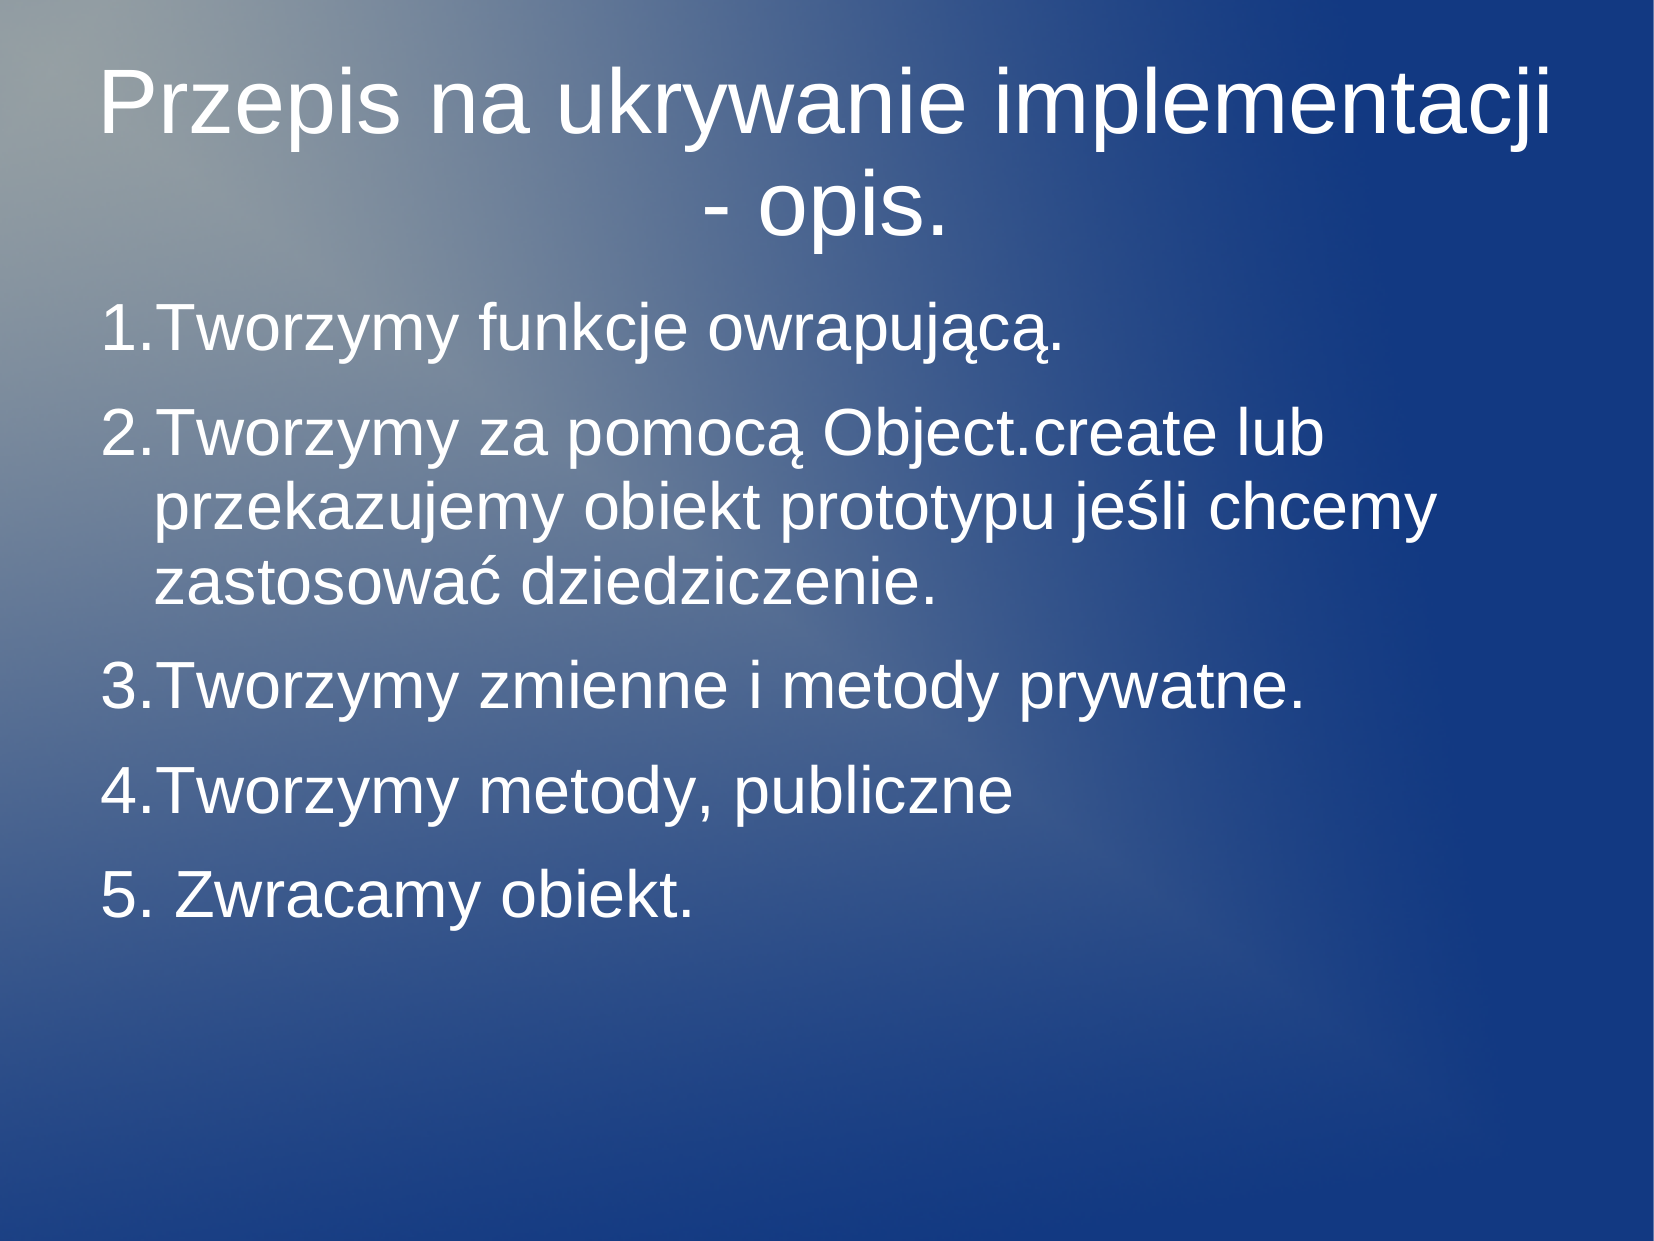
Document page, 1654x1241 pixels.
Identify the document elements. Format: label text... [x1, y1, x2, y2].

picture [0, 0, 1654, 1241]
list Tworzymy funkcje owrapującą. Tworzymy za pomocą Object.create lub przekazujemy obiekt prototypu jeśli chcemy zastosować dziedziczenie. Tworzymy zmienne i metody prywatne. Tworzymy metody, publiczne Zwracamy obiekt. [82, 290, 1571, 1094]
title Przepis na ukrywanie implementacji - opis. [82, 49, 1571, 257]
